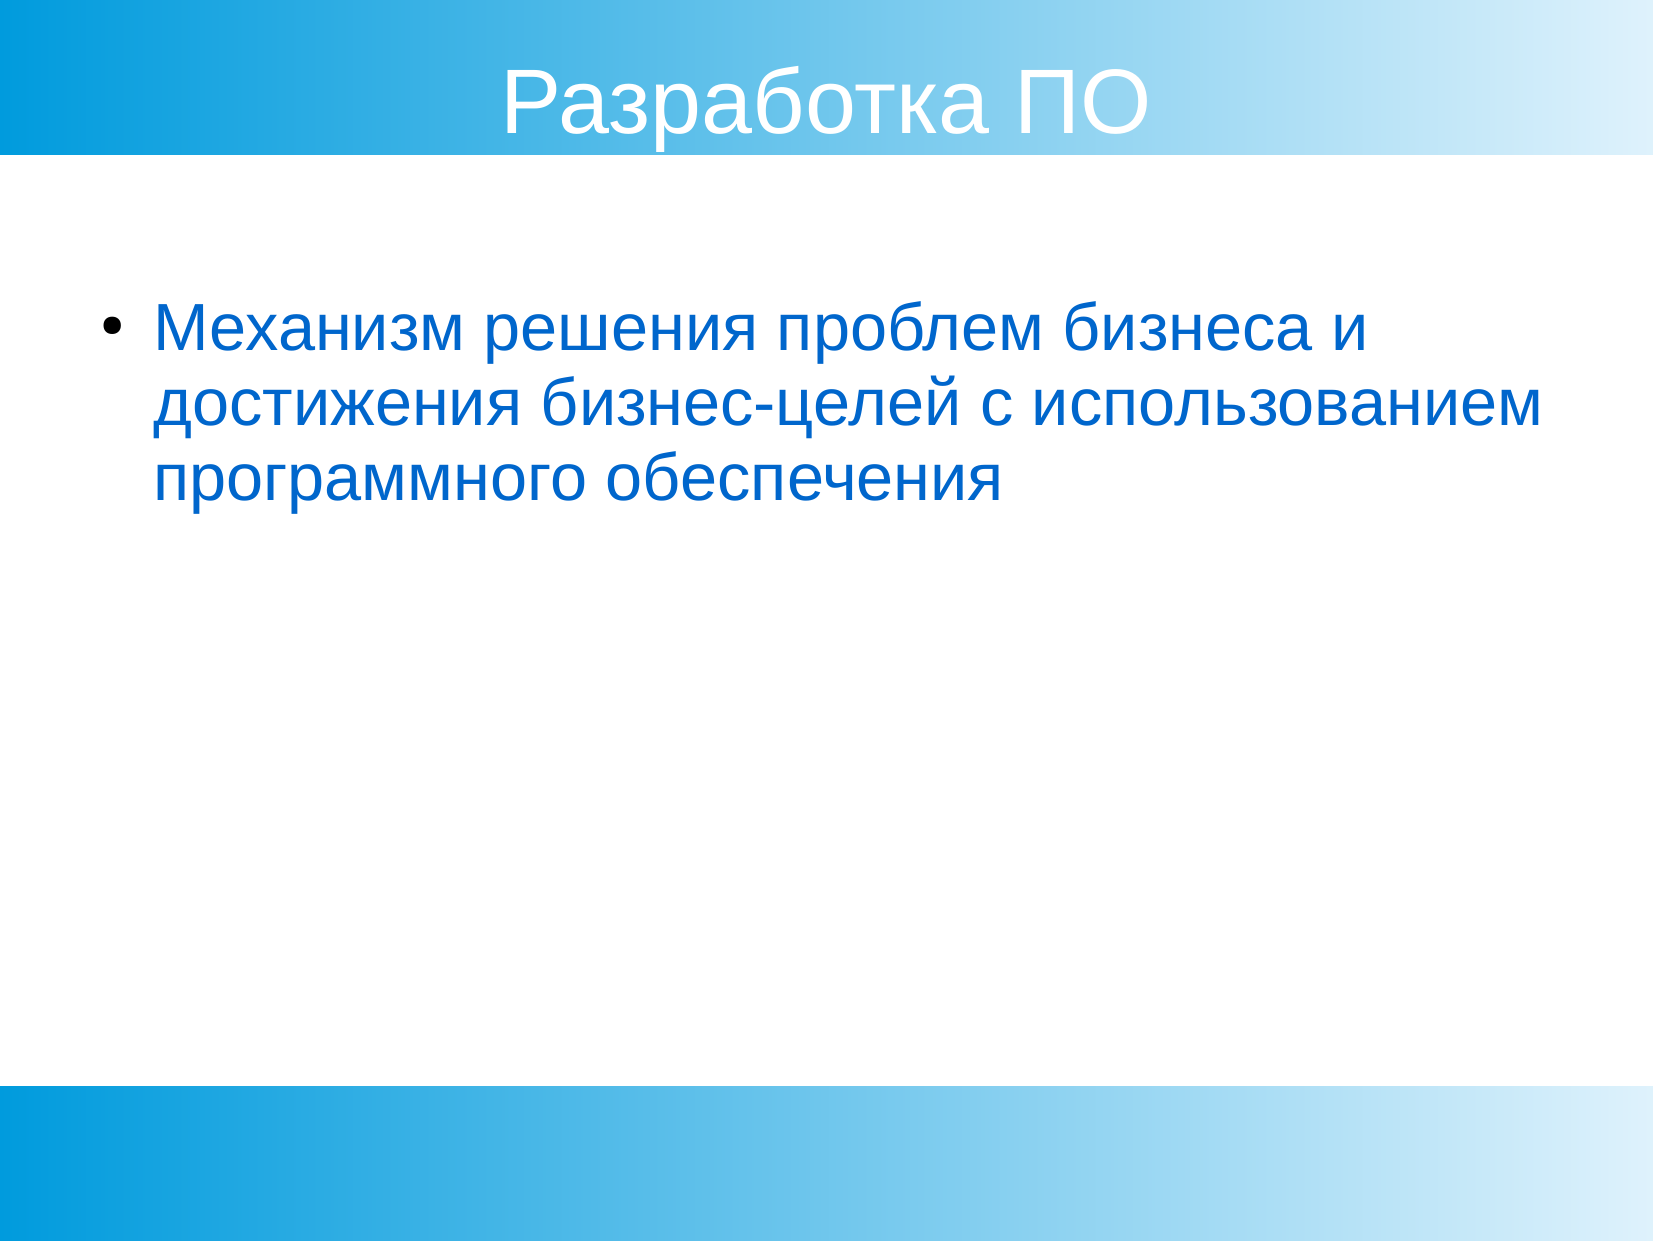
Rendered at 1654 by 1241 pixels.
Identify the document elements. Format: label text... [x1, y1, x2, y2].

list Механизм решения проблем бизнеса и достижения бизнес-целей с использованием программного обеспечения [82, 290, 1571, 1010]
title Разработка ПО [82, 49, 1571, 155]
